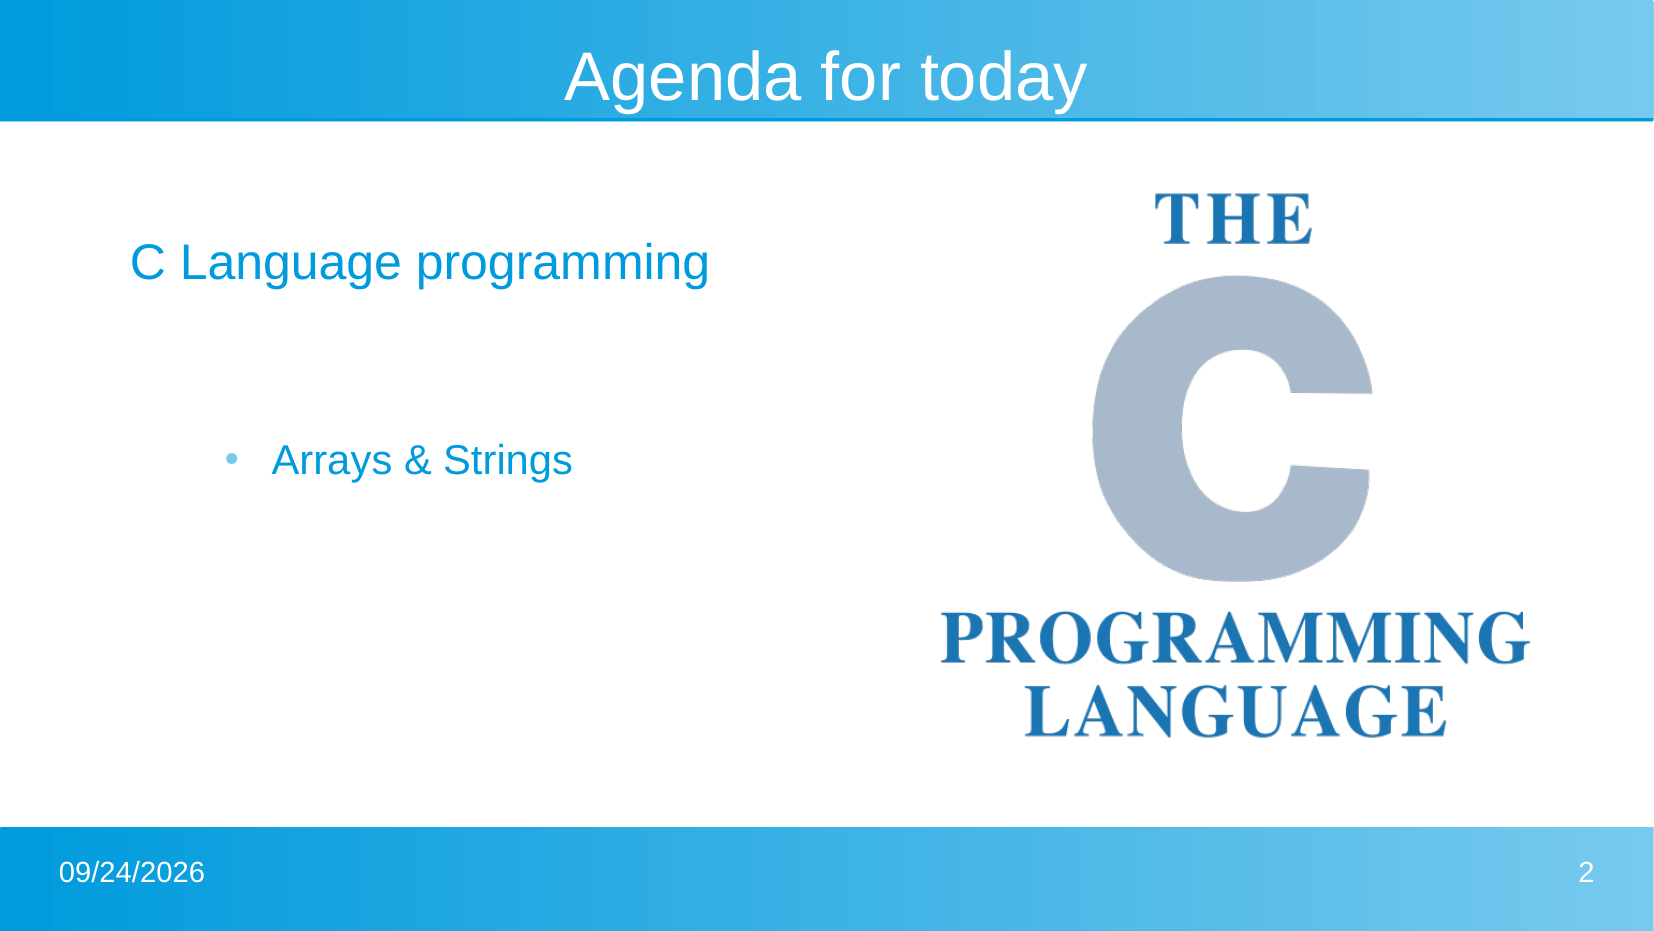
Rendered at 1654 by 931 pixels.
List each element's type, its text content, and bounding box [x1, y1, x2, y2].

list C Language programming Arrays & Strings [59, 234, 1595, 826]
title Agenda for today [59, 37, 1595, 116]
picture [933, 145, 1538, 788]
